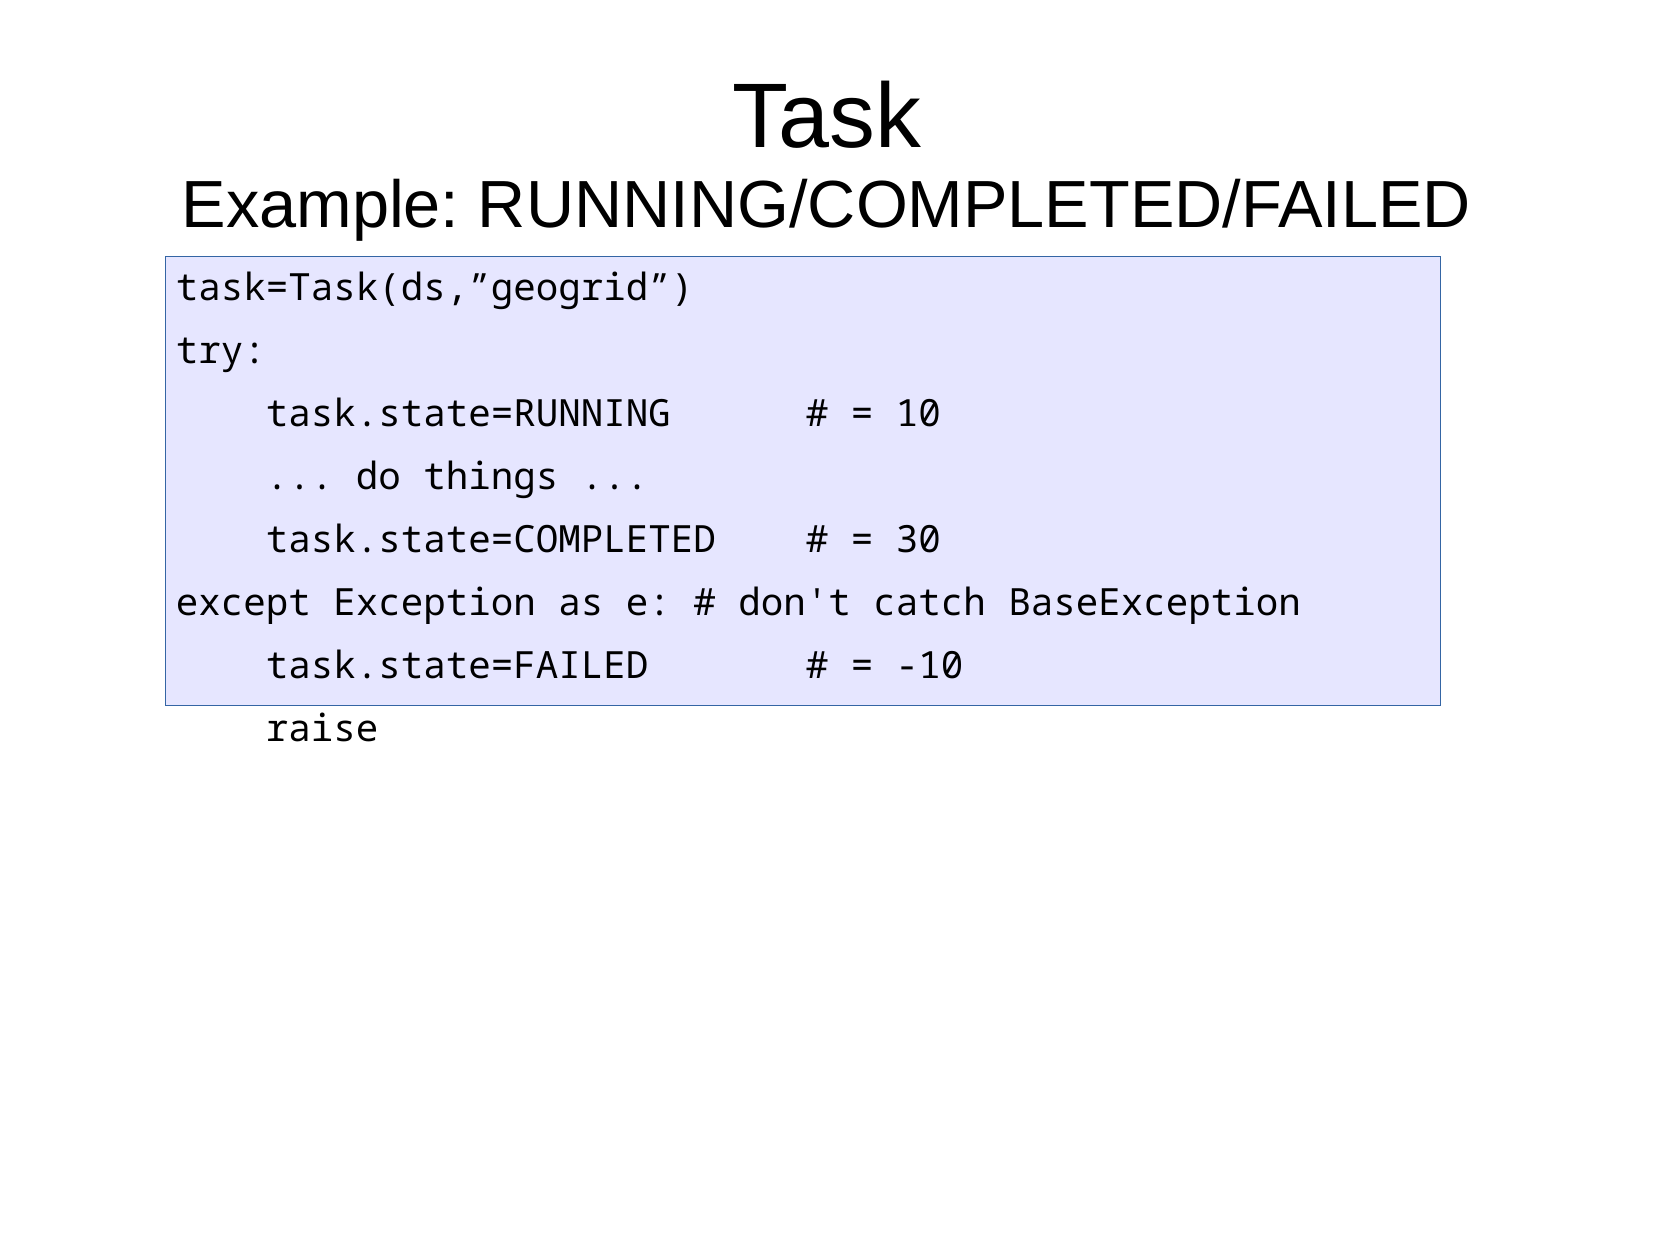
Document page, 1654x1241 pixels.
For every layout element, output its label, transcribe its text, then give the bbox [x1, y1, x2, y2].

list task=Task(ds,”geogrid”) try: task.state=RUNNING # = 10 ... do things ... task.state=COMPLETED # = 30 except Exception as e: # don't catch BaseException task.state=FAILED # = -10 raise [105, 260, 1441, 991]
title Task Example: RUNNING/COMPLETED/FAILED [82, 49, 1571, 257]
